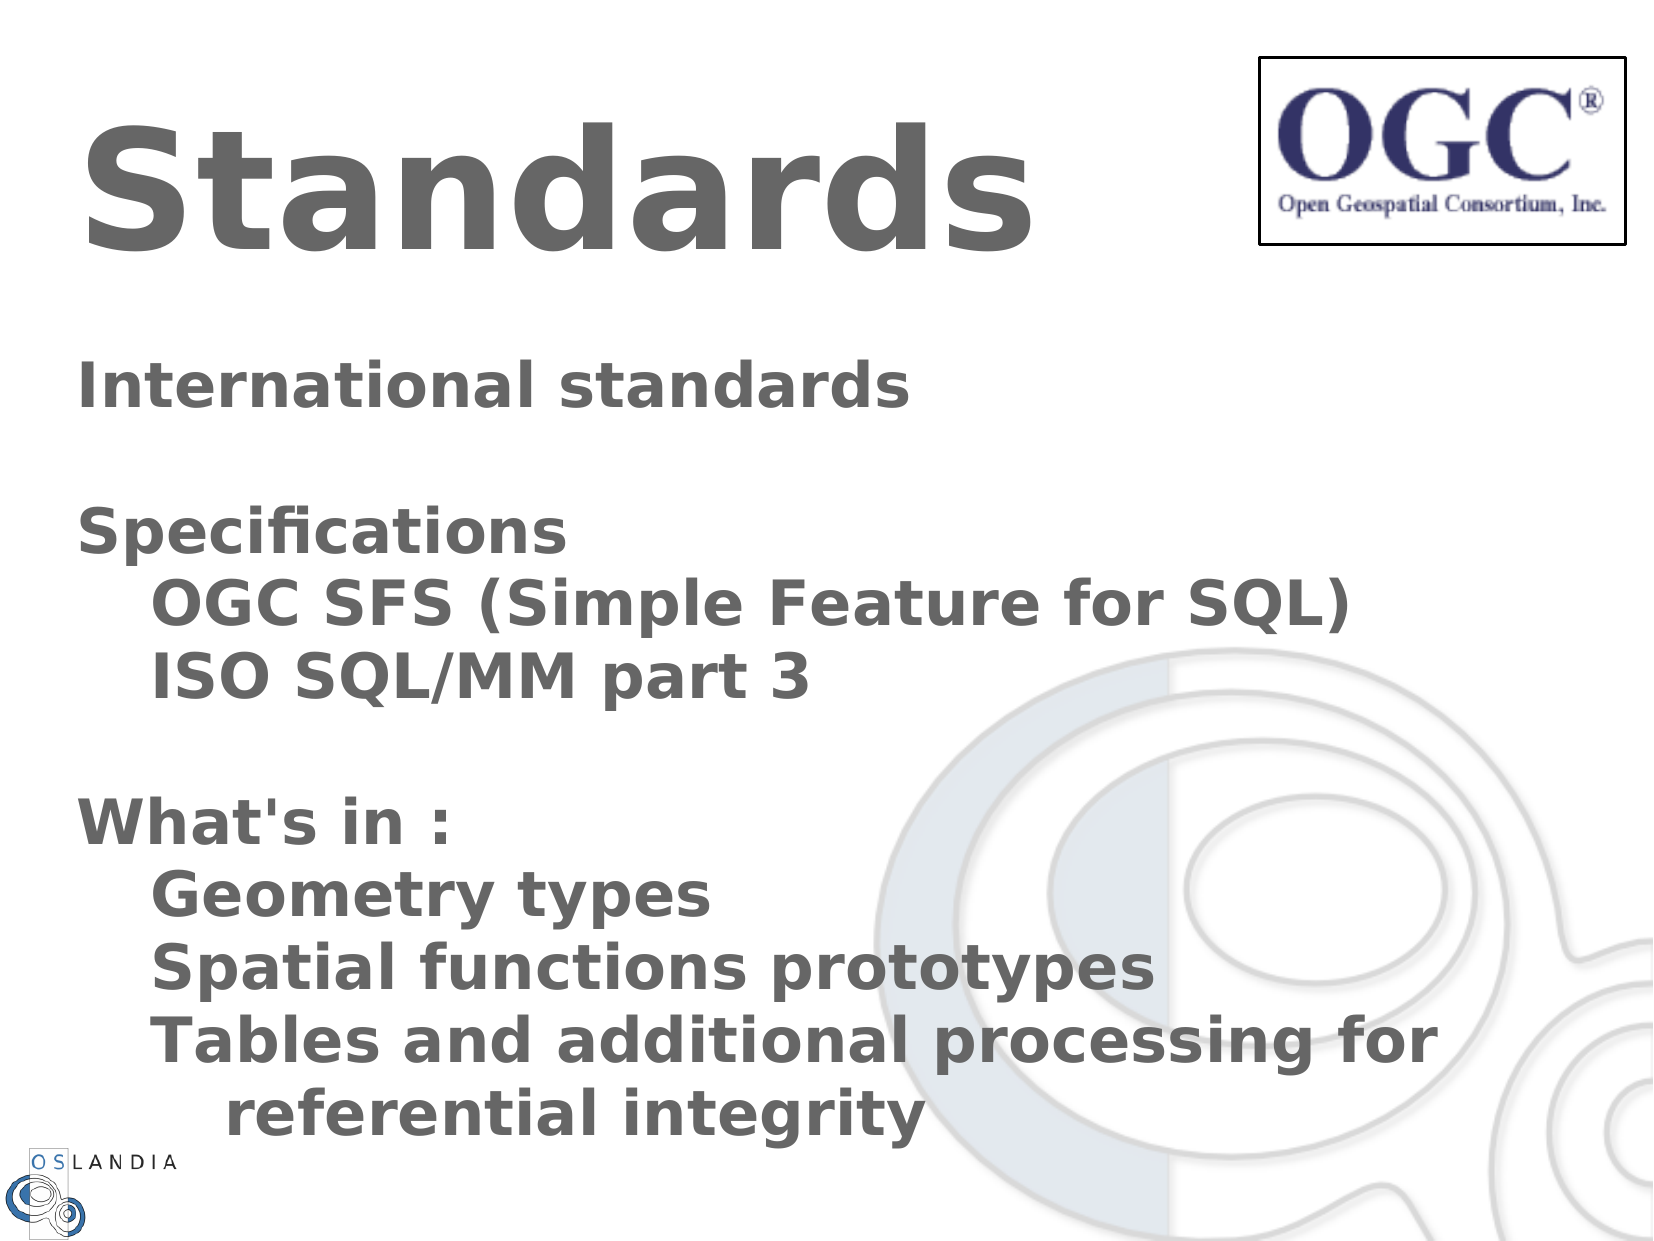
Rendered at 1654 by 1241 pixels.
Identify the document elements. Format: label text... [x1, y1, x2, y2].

subtitle Standards International standards Specifications OGC SFS (Simple Feature for SQL) ISO SQL/MM part 3 What's in : Geometry types Spatial functions prototypes Tables and additional processing for referential integrity [76, 68, 1565, 1177]
picture [0, 0, 1654, 1241]
